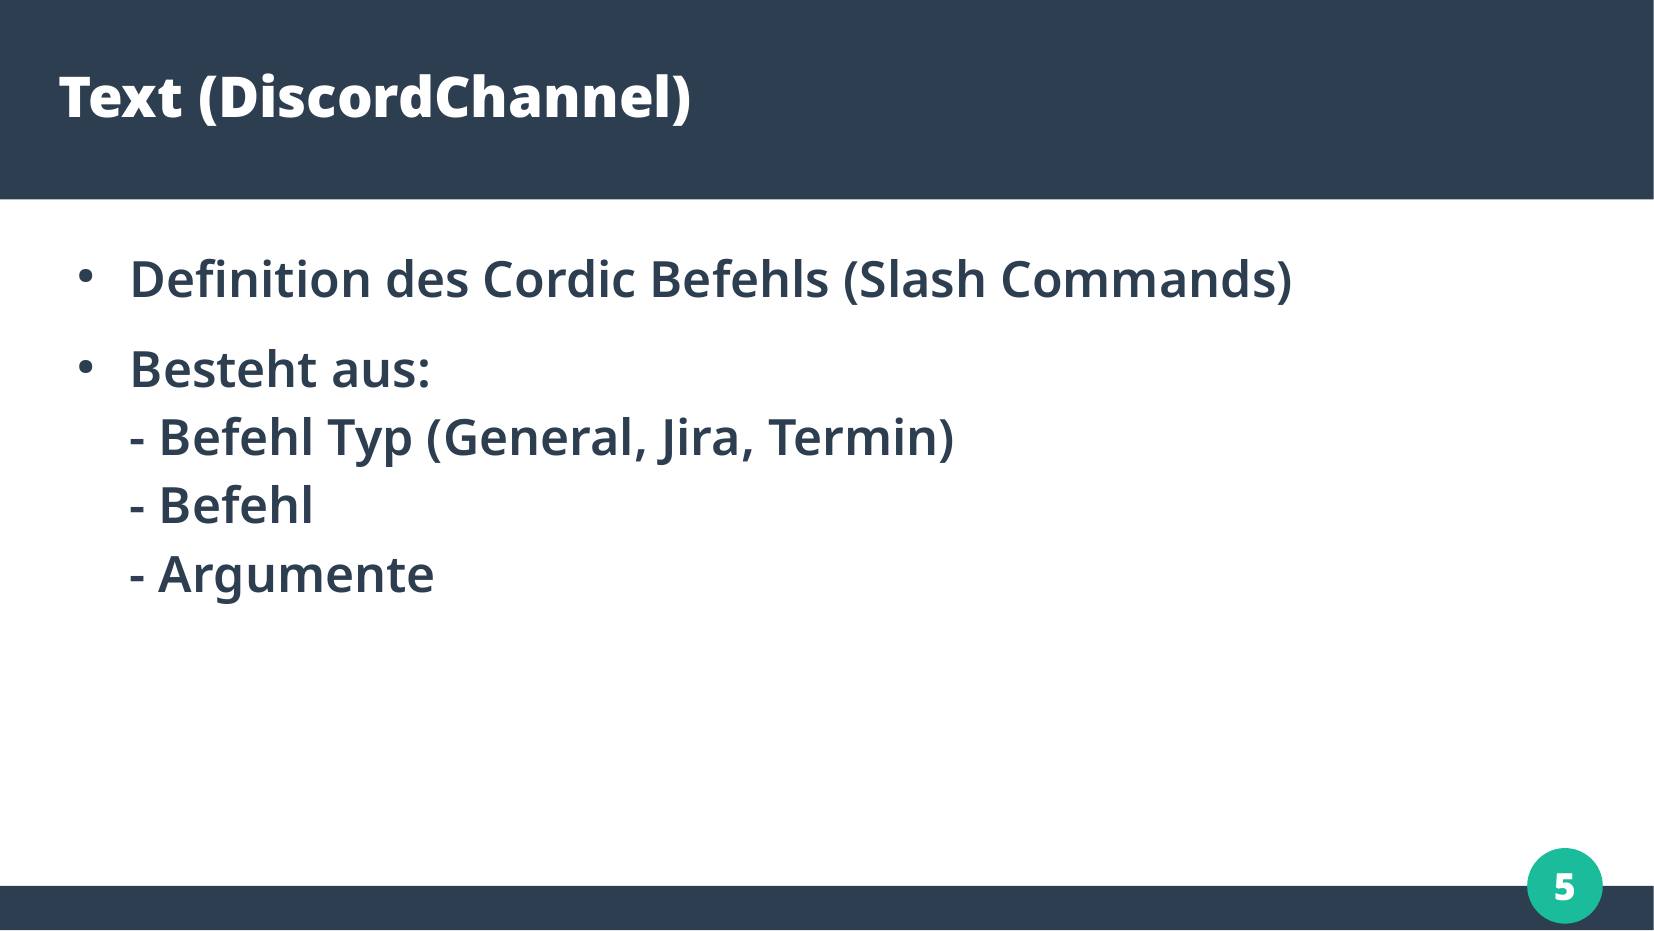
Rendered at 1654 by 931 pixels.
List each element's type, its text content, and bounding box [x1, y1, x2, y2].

title Text (DiscordChannel) [59, 37, 1595, 155]
list Definition des Cordic Befehls (Slash Commands) Besteht aus: - Befehl Typ (General, Jira, Termin) - Befehl - Argumente [59, 243, 1595, 864]
